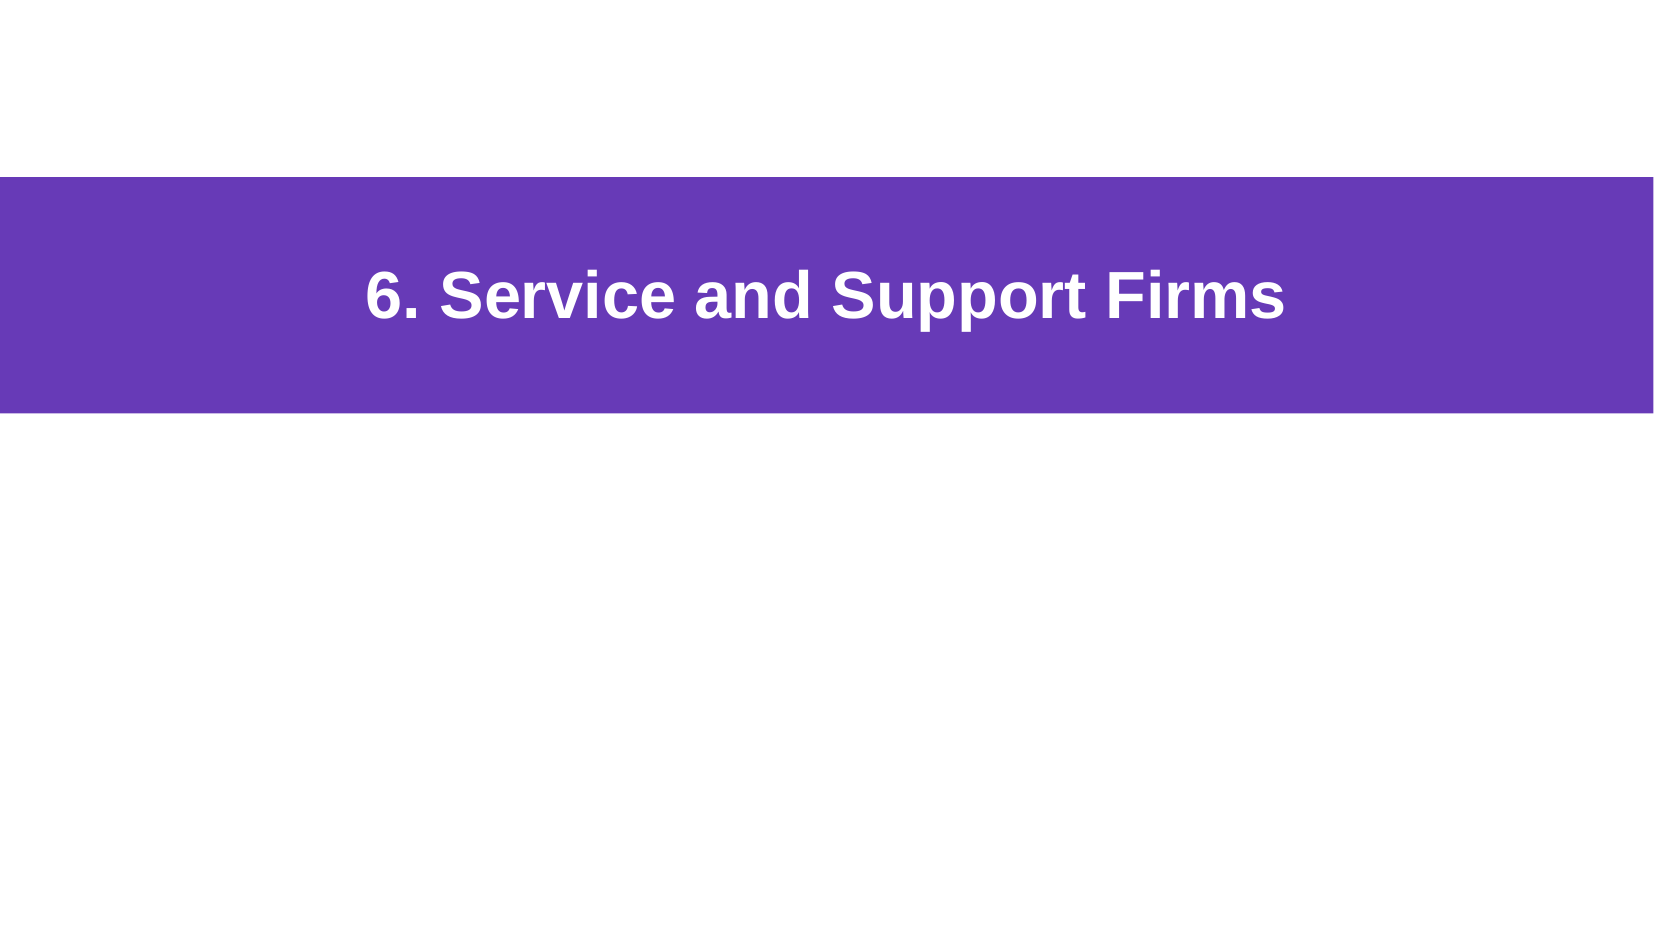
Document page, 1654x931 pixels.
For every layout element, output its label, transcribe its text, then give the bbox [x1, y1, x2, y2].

title 6. Service and Support Firms [0, 177, 1654, 414]
